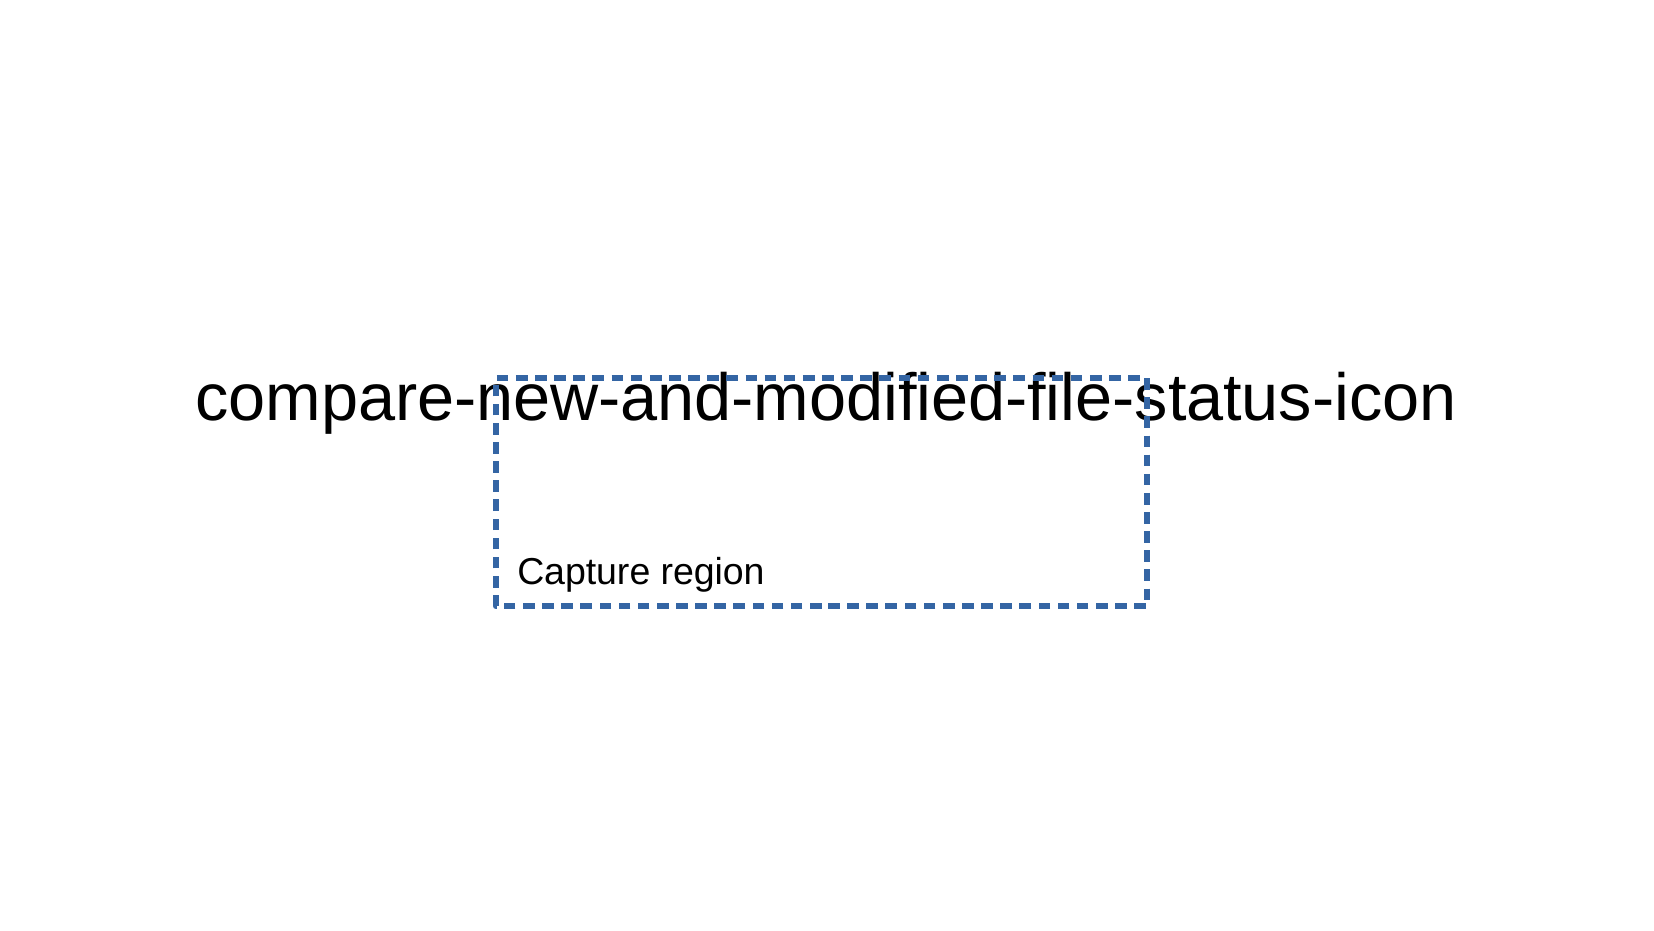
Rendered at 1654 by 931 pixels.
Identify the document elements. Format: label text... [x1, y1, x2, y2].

text_box Capture region [502, 543, 780, 601]
subtitle compare-new-and-modified-file-status-icon [82, 37, 1571, 757]
